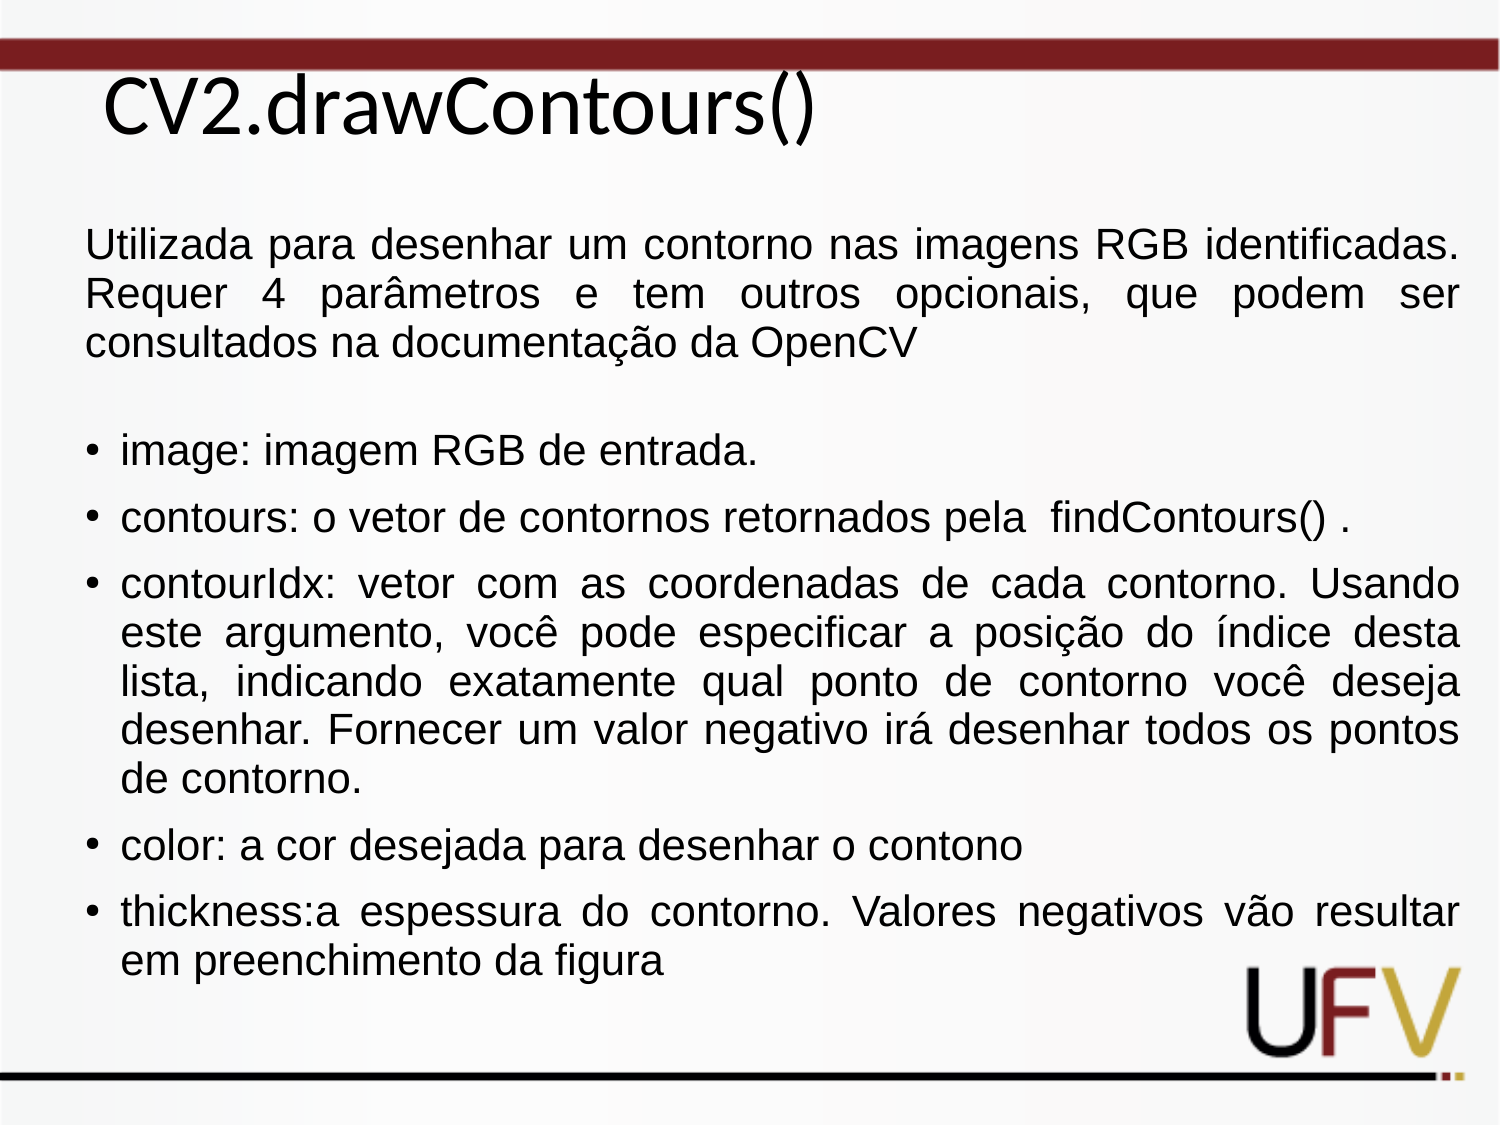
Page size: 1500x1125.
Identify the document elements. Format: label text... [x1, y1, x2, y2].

title CV2.drawContours() [103, 59, 1397, 166]
text_box Utilizada para desenhar um contorno nas imagens RGB identificadas. Requer 4 parâmetros e tem outros opcionais, que podem ser consultados na documentação da OpenCV image: imagem RGB de entrada. contours: o vetor de contornos retornados pela findContours() . contourIdx: vetor com as coordenadas de cada contorno. Usando este argumento, você pode especificar a posição do índice desta lista, indicando exatamente qual ponto de contorno você deseja desenhar. Fornecer um valor negativo irá desenhar todos os pontos de contorno. color: a cor desejada para desenhar o contono thickness:a espessura do contorno. Valores negativos vão resultar em preenchimento da figura [70, 212, 1477, 993]
picture [0, 0, 1500, 1125]
